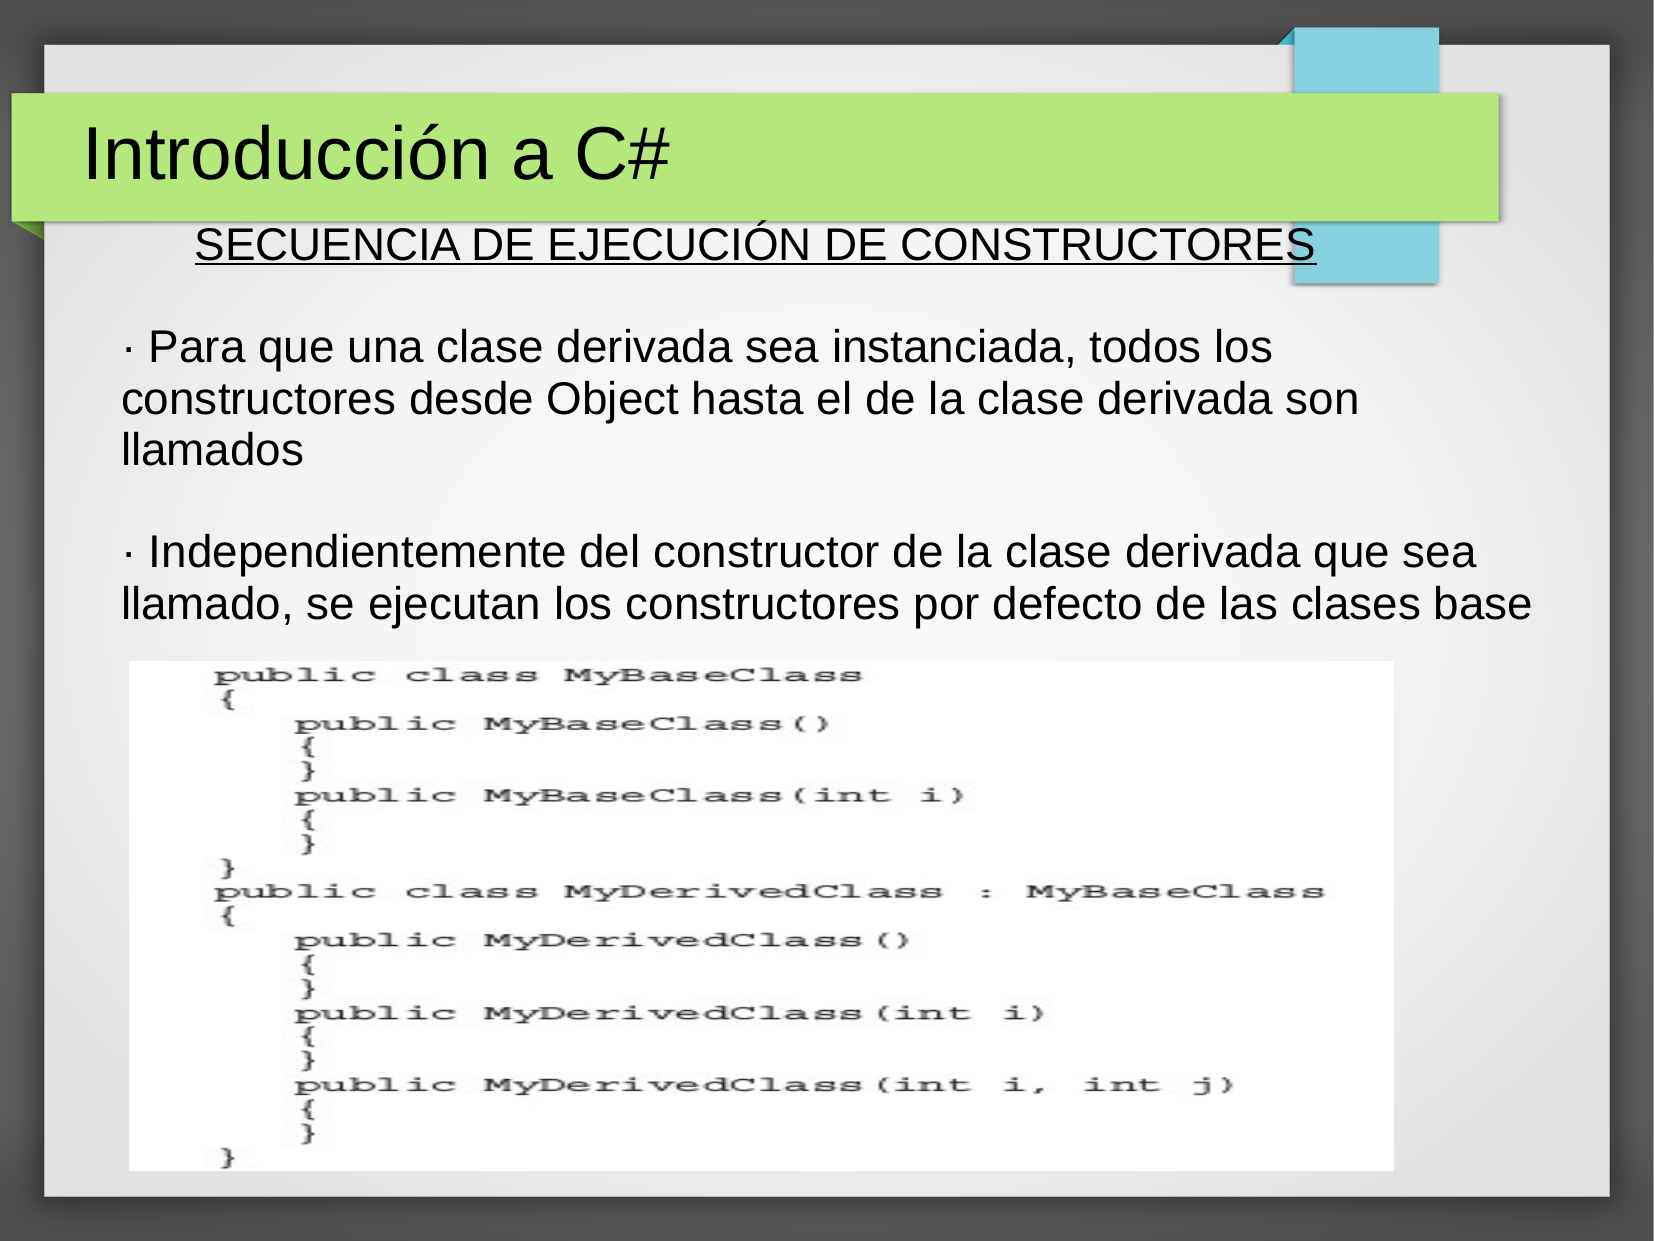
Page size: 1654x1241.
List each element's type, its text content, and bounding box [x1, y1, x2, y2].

text_box SECUENCIA DE EJECUCIÓN DE CONSTRUCTORES · Para que una clase derivada sea instanciada, todos los constructores desde Object hasta el de la clase derivada son llamados · Independientemente del constructor de la clase derivada que sea llamado, se ejecutan los constructores por defecto de las clases base [47, 218, 1536, 629]
title Introducción a C# [82, 94, 1264, 213]
picture [0, 0, 1654, 1241]
